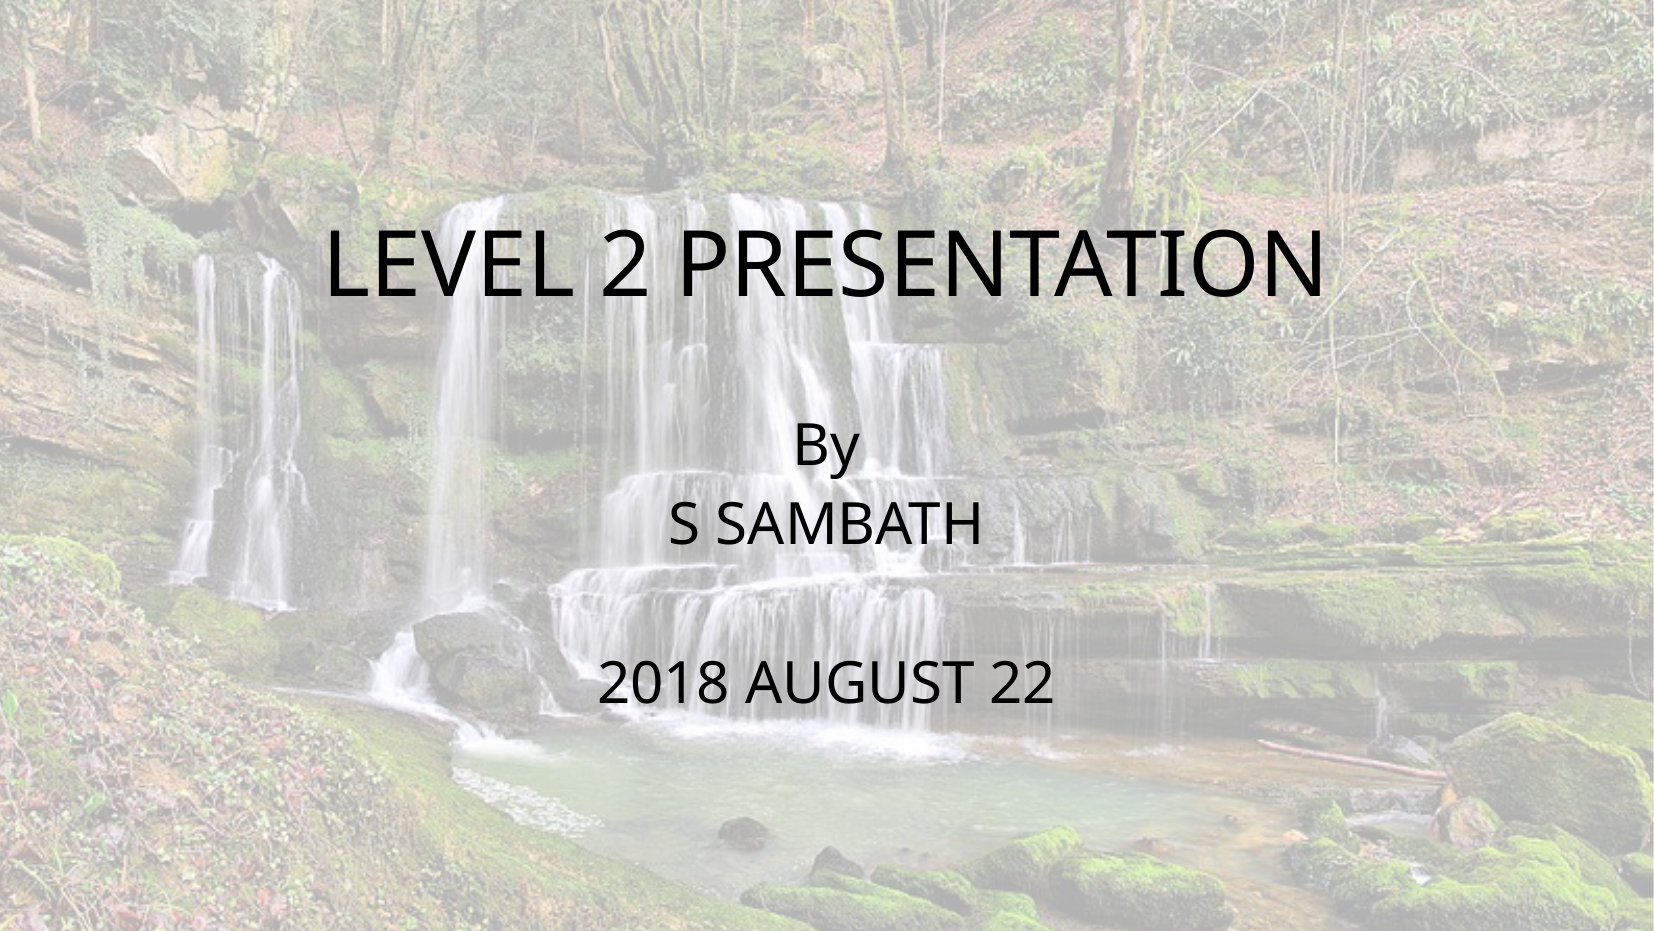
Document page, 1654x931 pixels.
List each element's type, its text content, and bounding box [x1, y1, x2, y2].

subtitle LEVEL 2 PRESENTATION By S SAMBATH 2018 AUGUST 22 [82, 37, 1571, 757]
